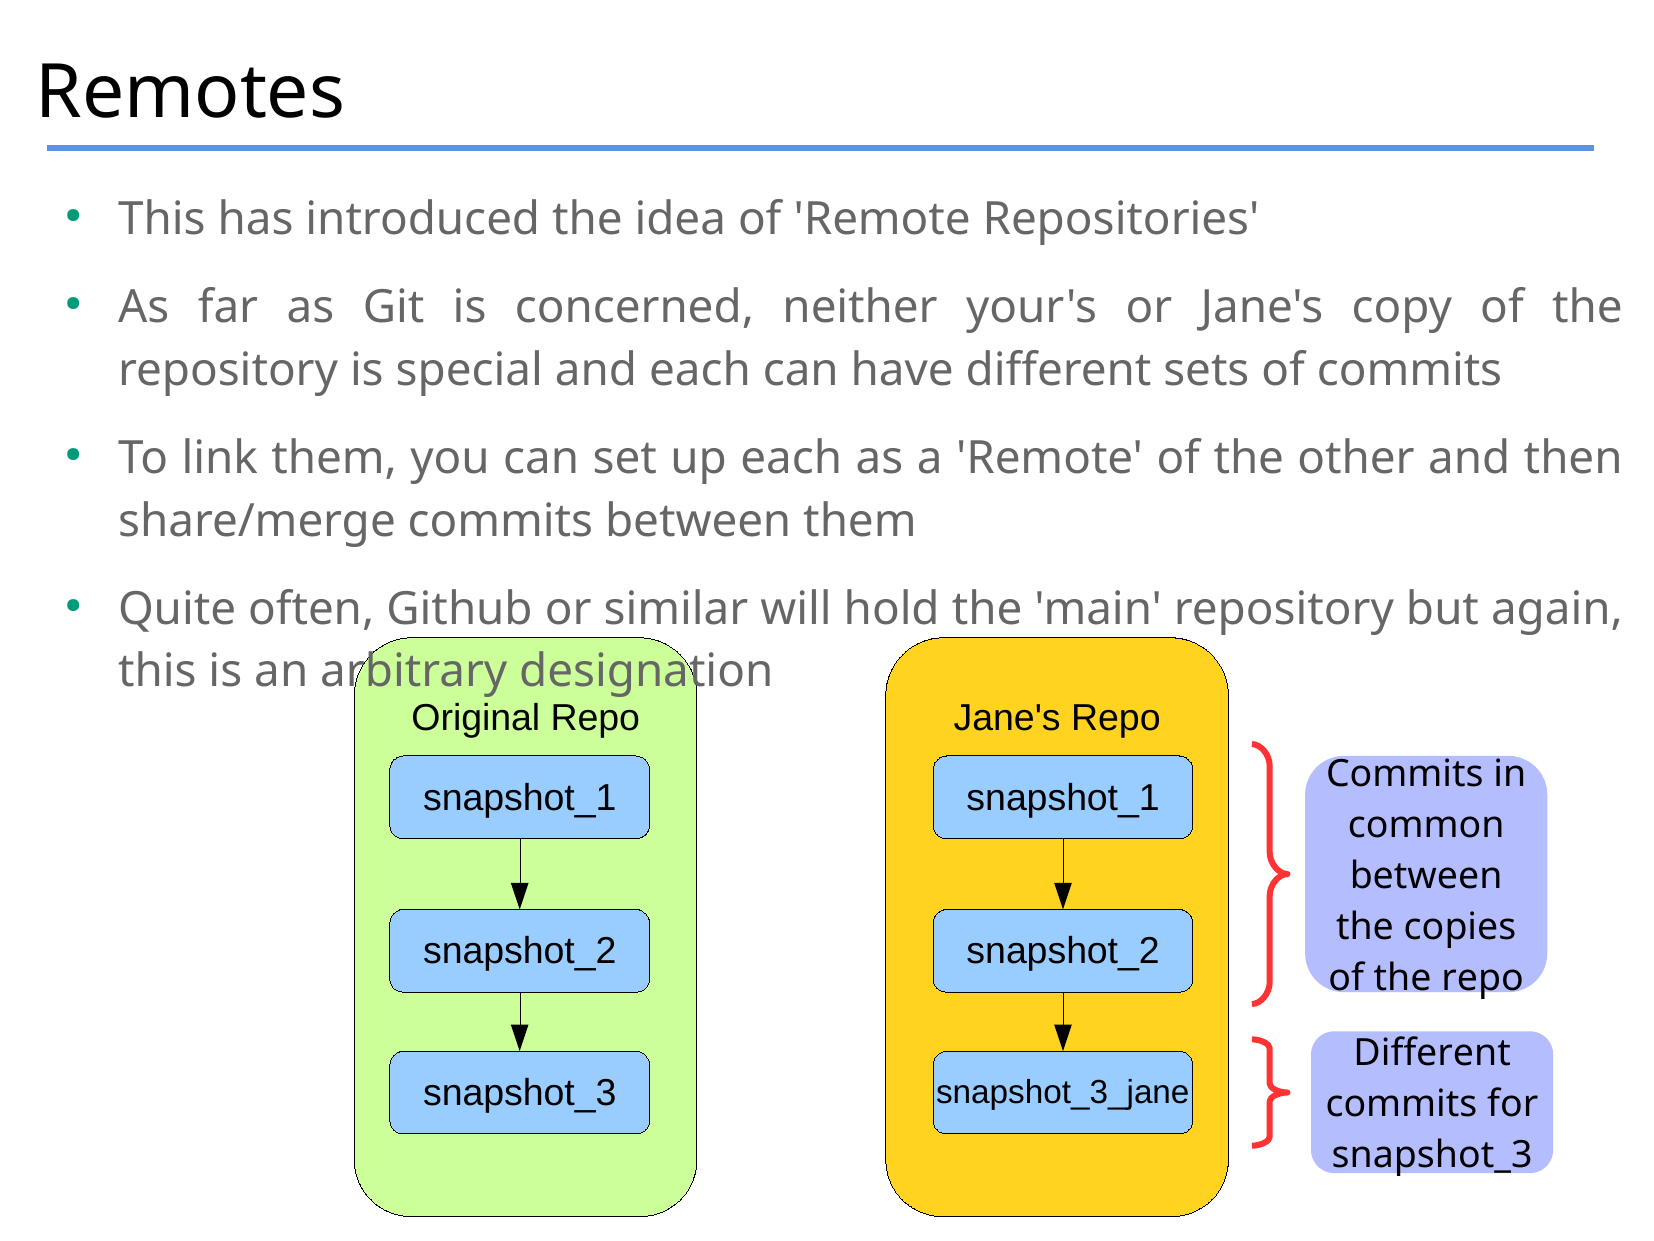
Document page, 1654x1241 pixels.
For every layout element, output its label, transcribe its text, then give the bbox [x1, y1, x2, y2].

text_box snapshot_3 [389, 1051, 650, 1134]
text_box Jane's Repo [887, 1174, 1227, 1217]
text_box snapshot_2 [389, 909, 650, 993]
text_box snapshot_1 [933, 755, 1193, 839]
text_box Commits in common between the copies of the repo [1305, 755, 1548, 993]
text_box snapshot_2 [933, 909, 1193, 993]
text_box Different commits for snapshot_3 [1311, 1031, 1554, 1174]
title Remotes [35, 4, 1583, 173]
text_box snapshot_3_jane [933, 1051, 1193, 1134]
text_box snapshot_1 [389, 755, 650, 839]
list This has introduced the idea of 'Remote Repositories' As far as Git is concerned, neither your's or Jane's copy of the repository is special and each can have different sets of commits To link them, you can set up each as a 'Remote' of the other and then share/merge commits between them Quite often, Github or similar will hold the 'main' repository but again, this is an arbitrary designation [47, 185, 1625, 1174]
text_box Original Repo [356, 1174, 696, 1217]
